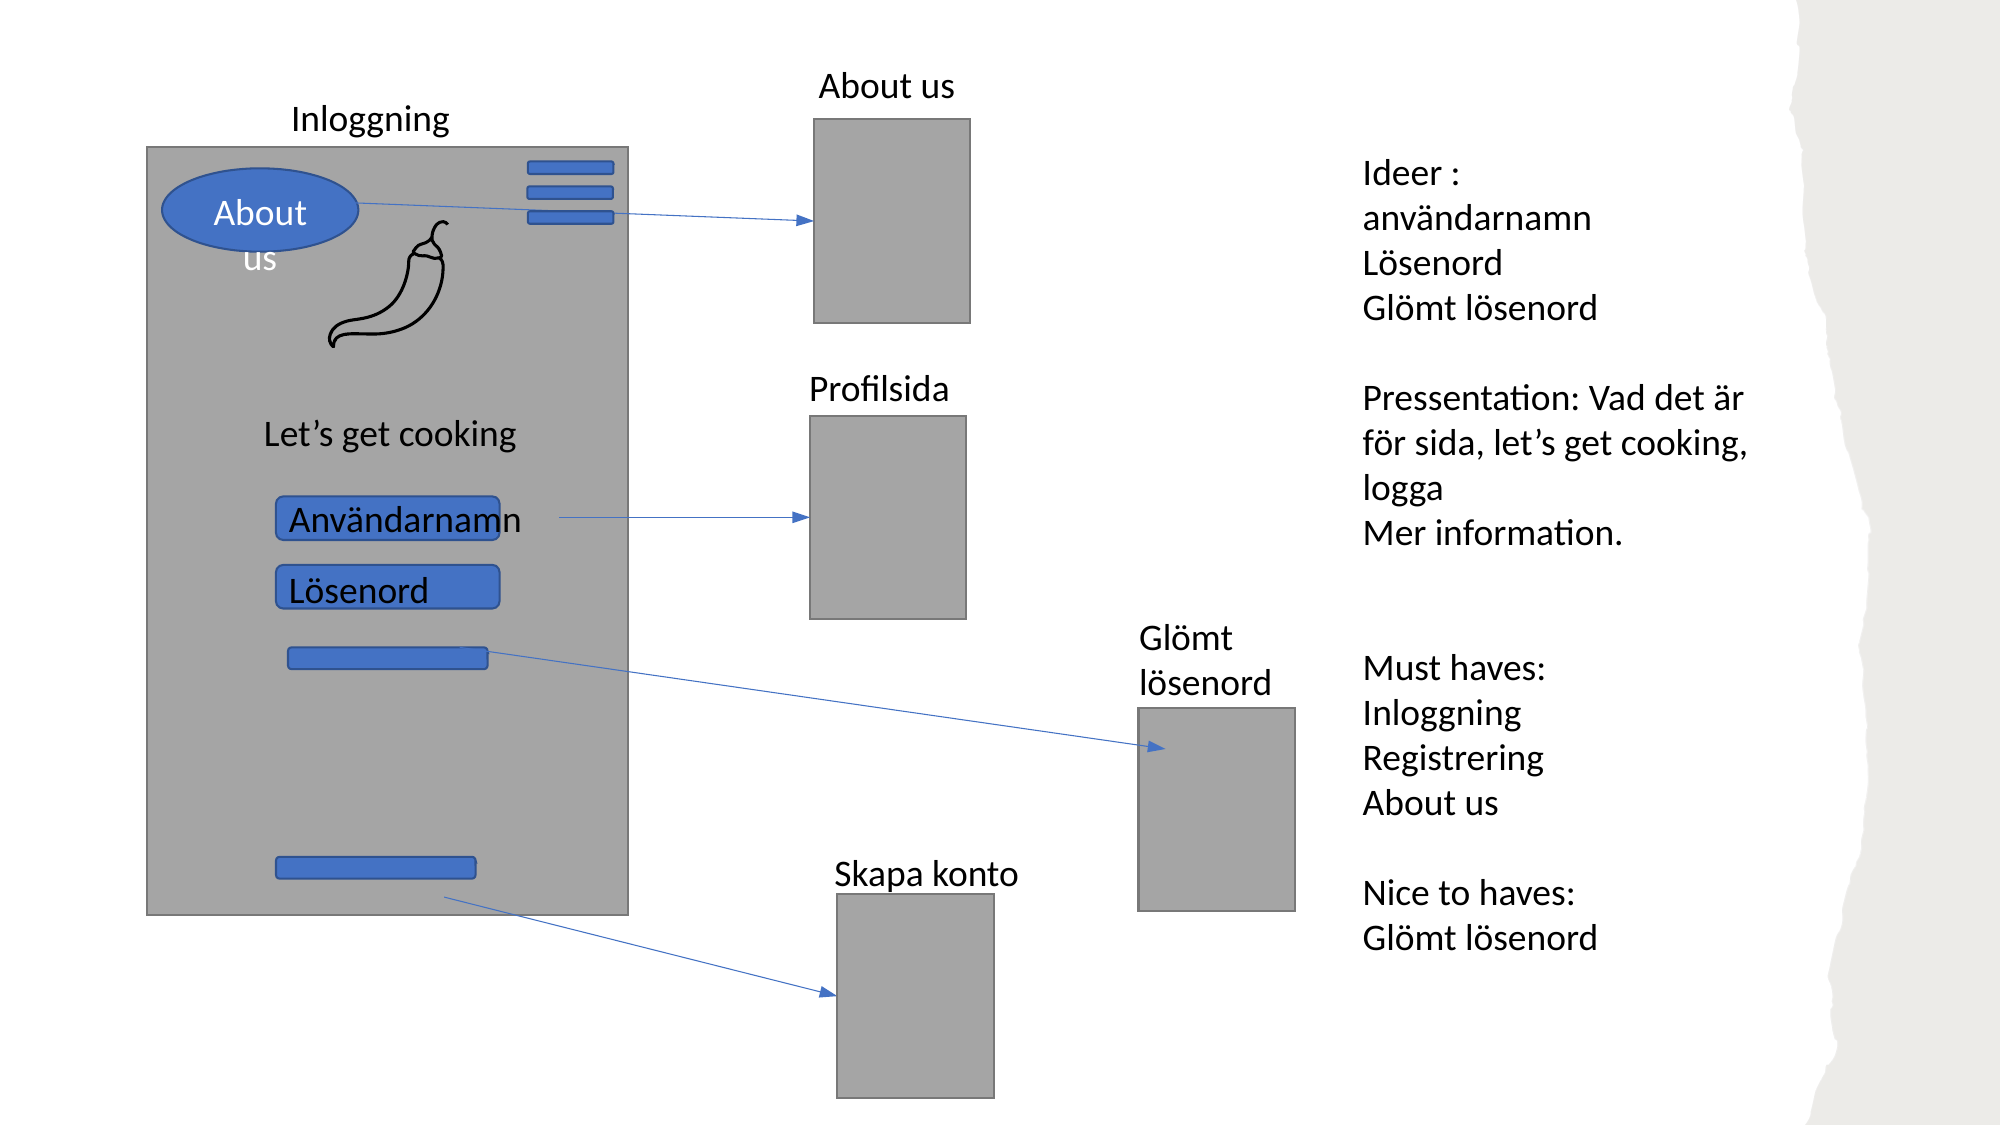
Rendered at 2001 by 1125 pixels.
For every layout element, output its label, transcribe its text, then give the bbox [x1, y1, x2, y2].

text_box [1139, 712, 1295, 911]
text_box About us [803, 53, 1028, 114]
text_box Skapa konto [819, 841, 1043, 903]
picture [312, 210, 463, 361]
text_box Let’s get cooking [248, 401, 534, 462]
text_box About us [162, 168, 359, 252]
text_box Användarnamn [274, 487, 560, 548]
text_box Inloggning [276, 86, 500, 147]
text_box [147, 147, 628, 915]
text_box Lösenord [274, 558, 488, 619]
text_box Ideer : användarnamn Lösenord Glömt lösenord Pressentation: Vad det är för sida, let’s get cooking, logga Mer information. Must haves: Inloggning Registrering About us Nice to haves: Glömt lösenord [1347, 140, 1809, 1020]
text_box Glömt lösenord [1124, 605, 1348, 712]
text_box [810, 418, 966, 619]
text_box [837, 903, 994, 1098]
text_box [814, 119, 970, 323]
text_box Profilsida [794, 356, 1018, 418]
